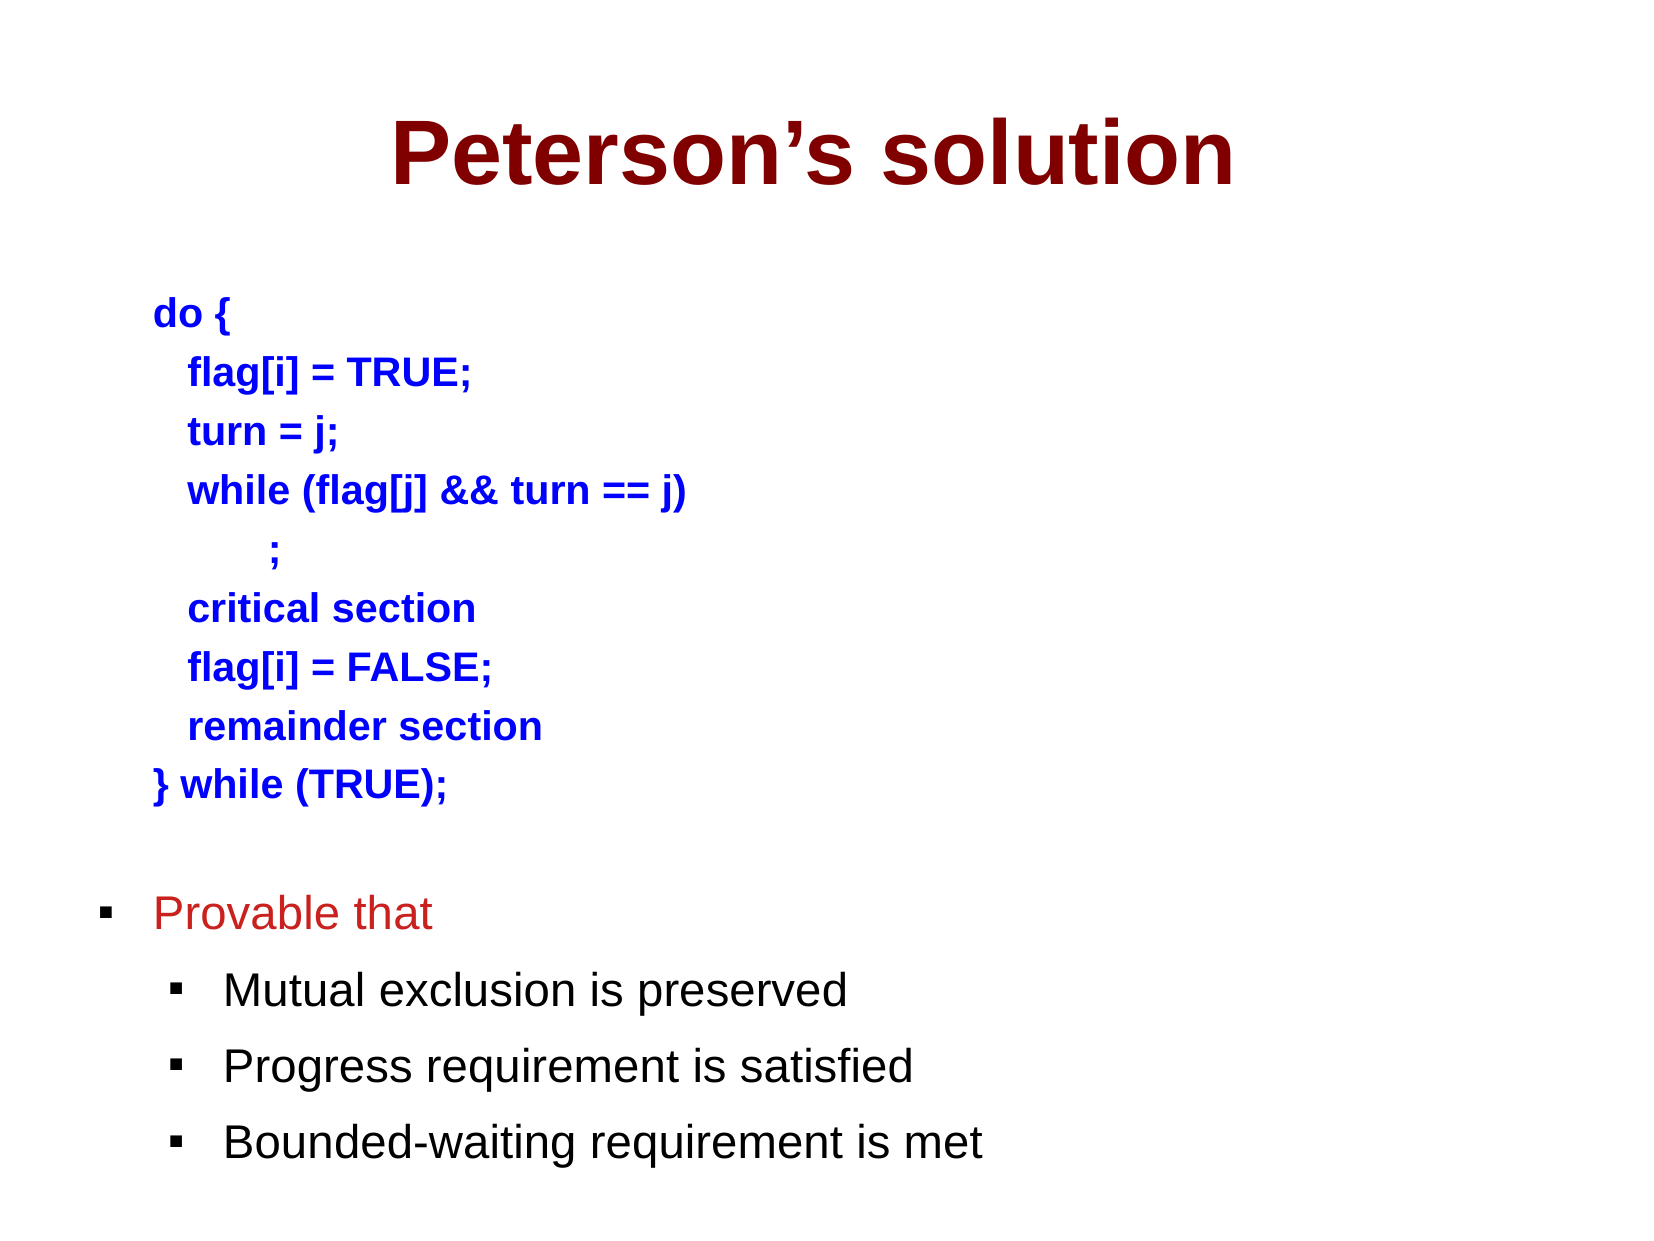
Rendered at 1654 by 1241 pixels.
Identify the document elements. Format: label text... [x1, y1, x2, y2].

title Peterson’s solution [82, 49, 1571, 257]
list do { flag[i] = TRUE; turn = j; while (flag[j] && turn == j) ; critical section flag[i] = FALSE; remainder section } while (TRUE); Provable that Mutual exclusion is preserved Progress requirement is satisfied Bounded-waiting requirement is met [82, 290, 1548, 1170]
